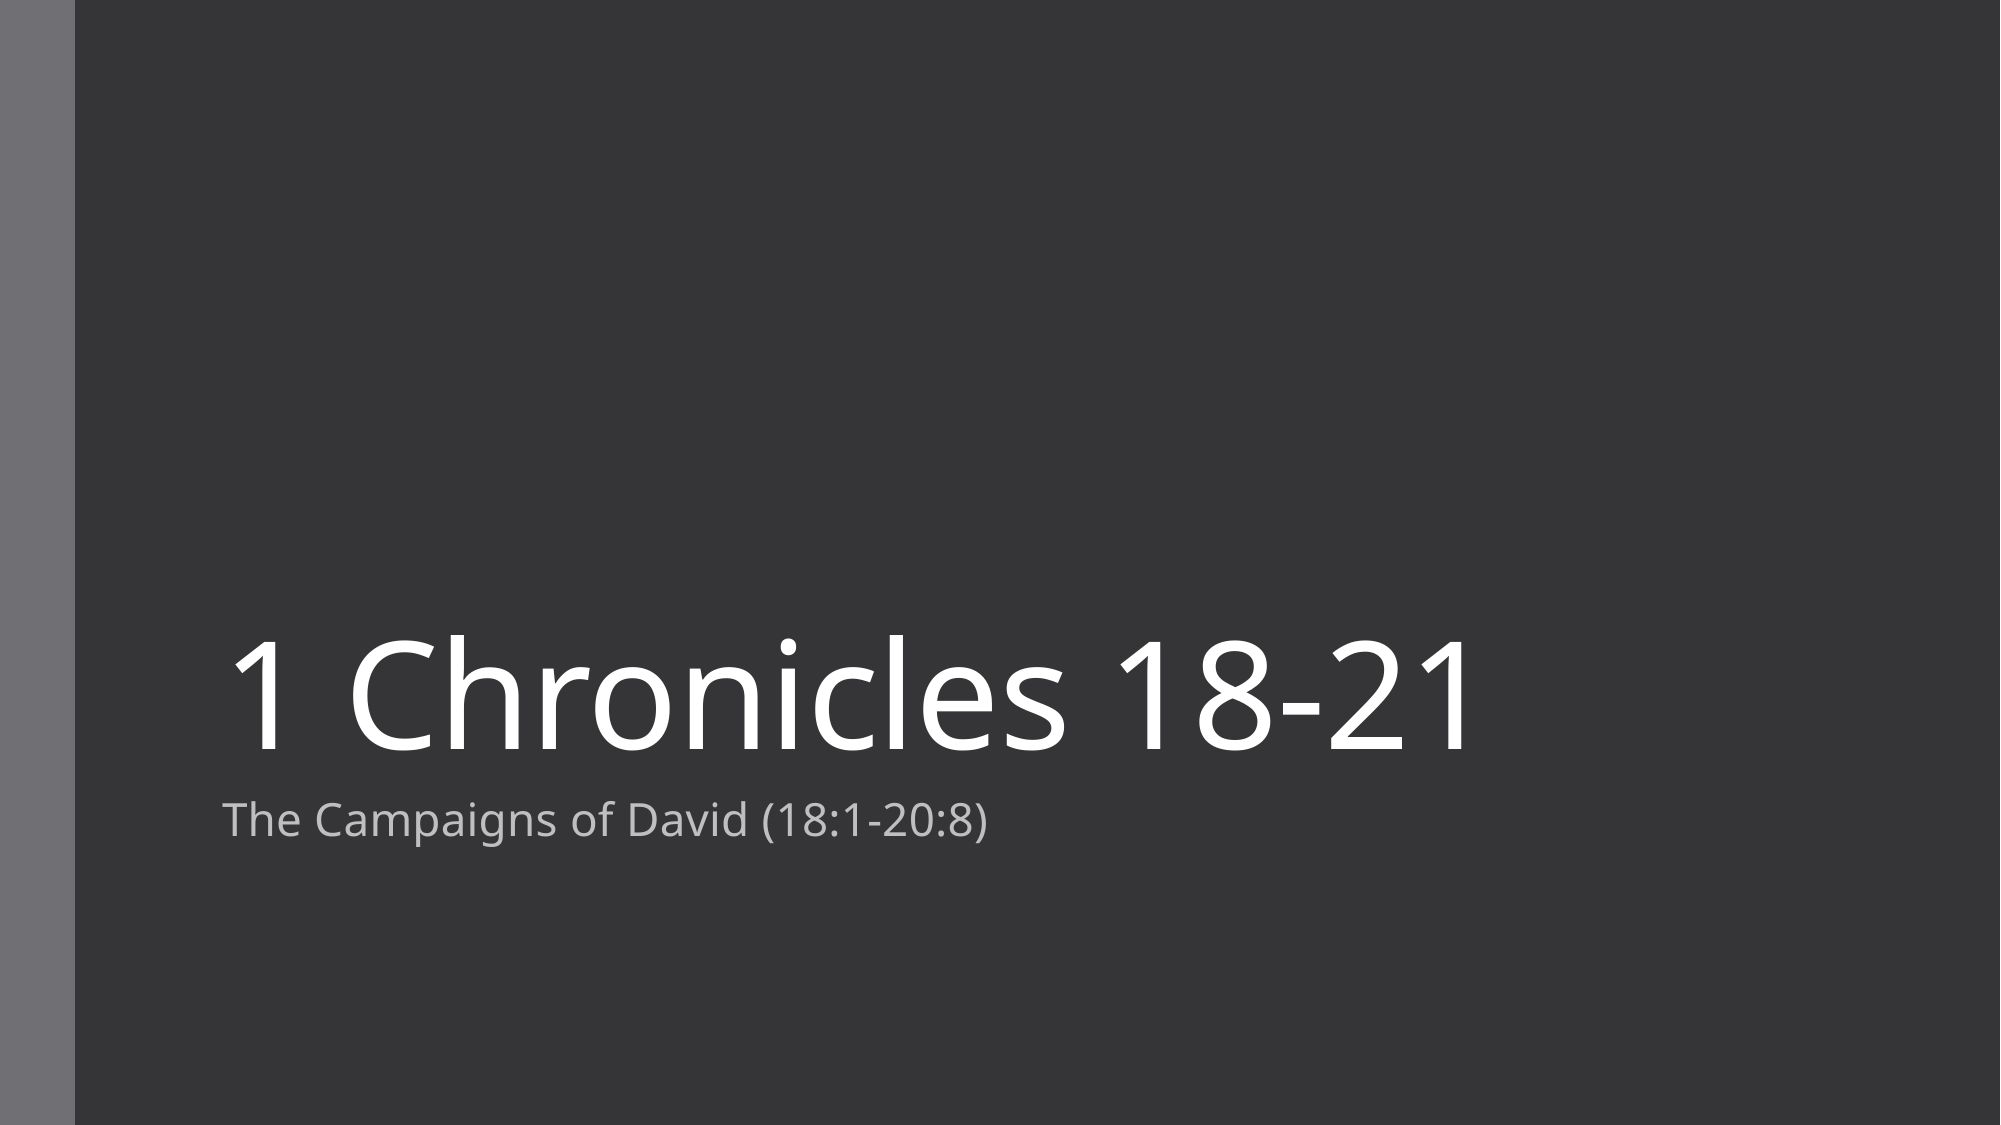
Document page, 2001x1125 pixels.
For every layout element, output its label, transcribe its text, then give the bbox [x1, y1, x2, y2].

subtitle The Campaigns of David (18:1-20:8) [206, 787, 1752, 1066]
title 1 Chronicles 18-21 [206, 124, 1752, 787]
